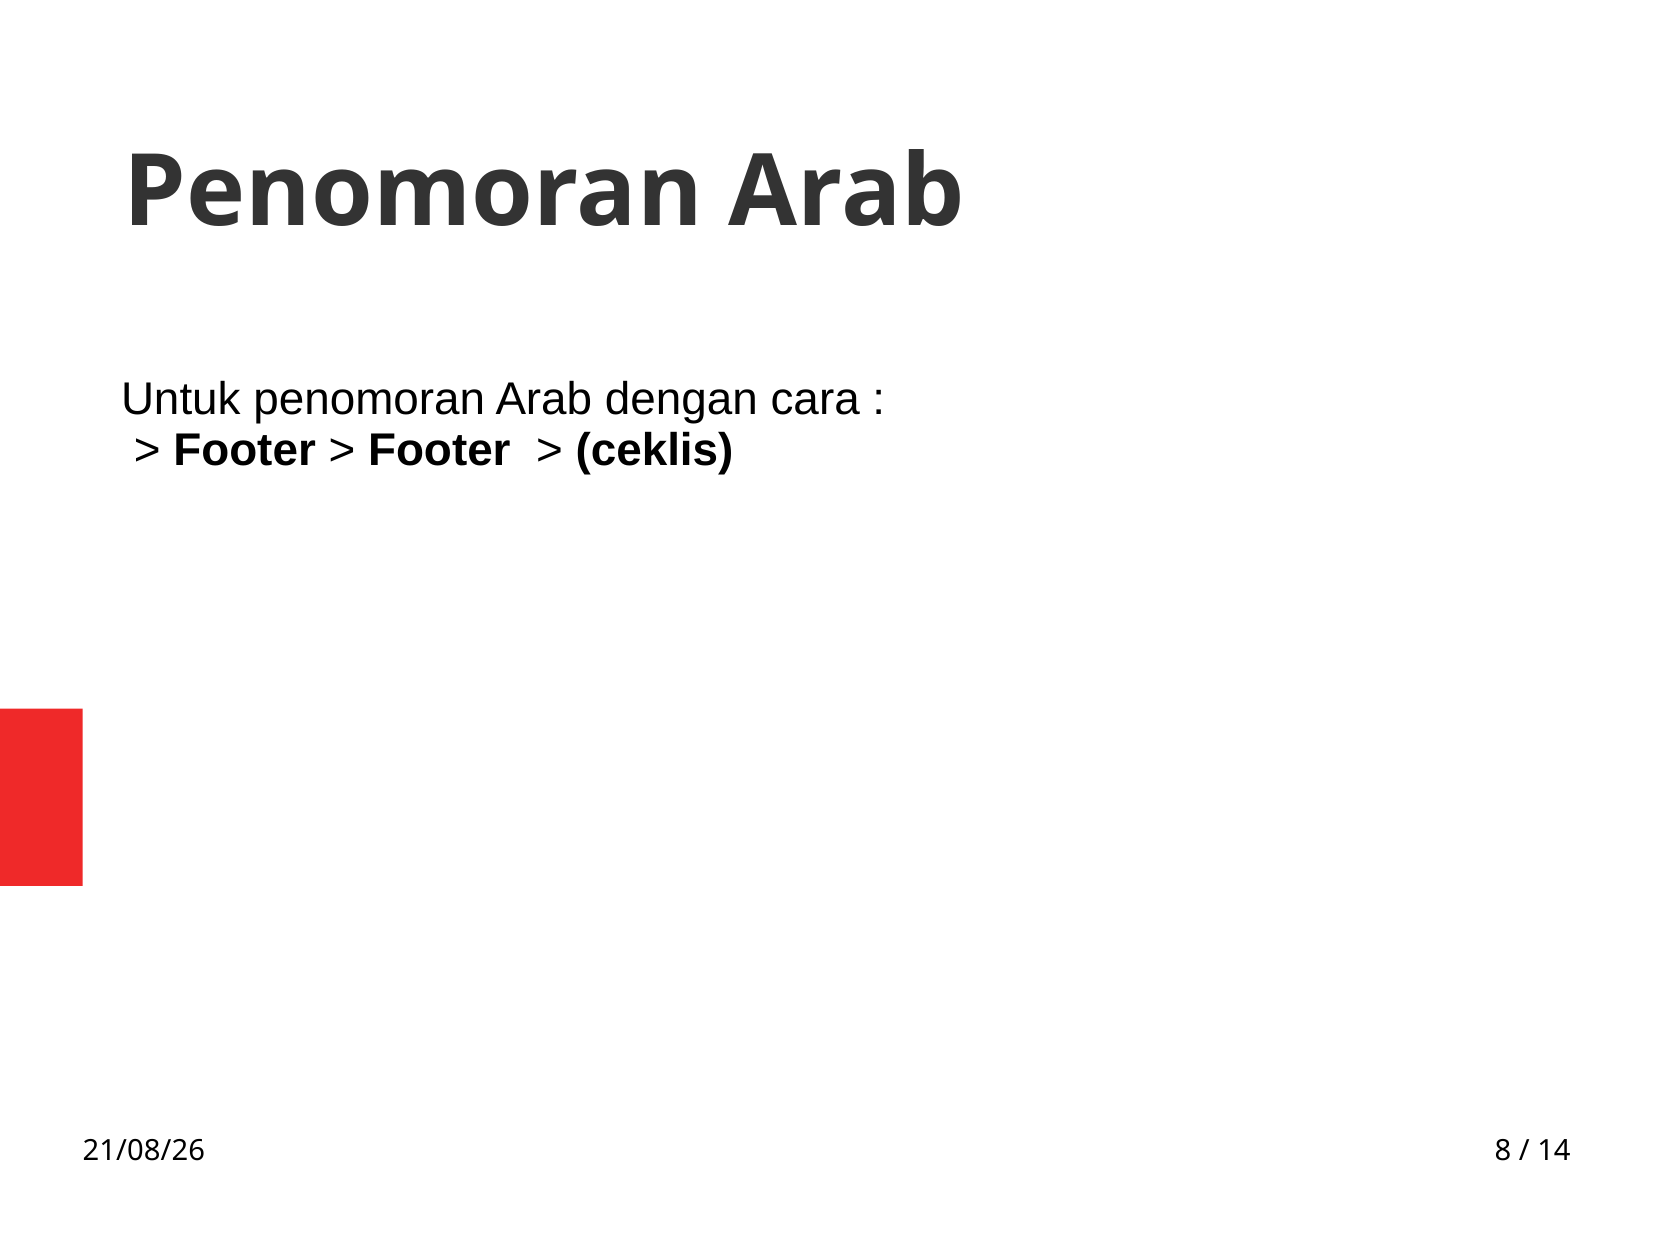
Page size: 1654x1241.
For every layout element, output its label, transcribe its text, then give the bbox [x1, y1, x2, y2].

text_box Untuk penomoran Arab dengan cara : > Footer > Footer > (ceklis) [106, 365, 1496, 484]
title Penomoran Arab [124, 106, 1542, 267]
